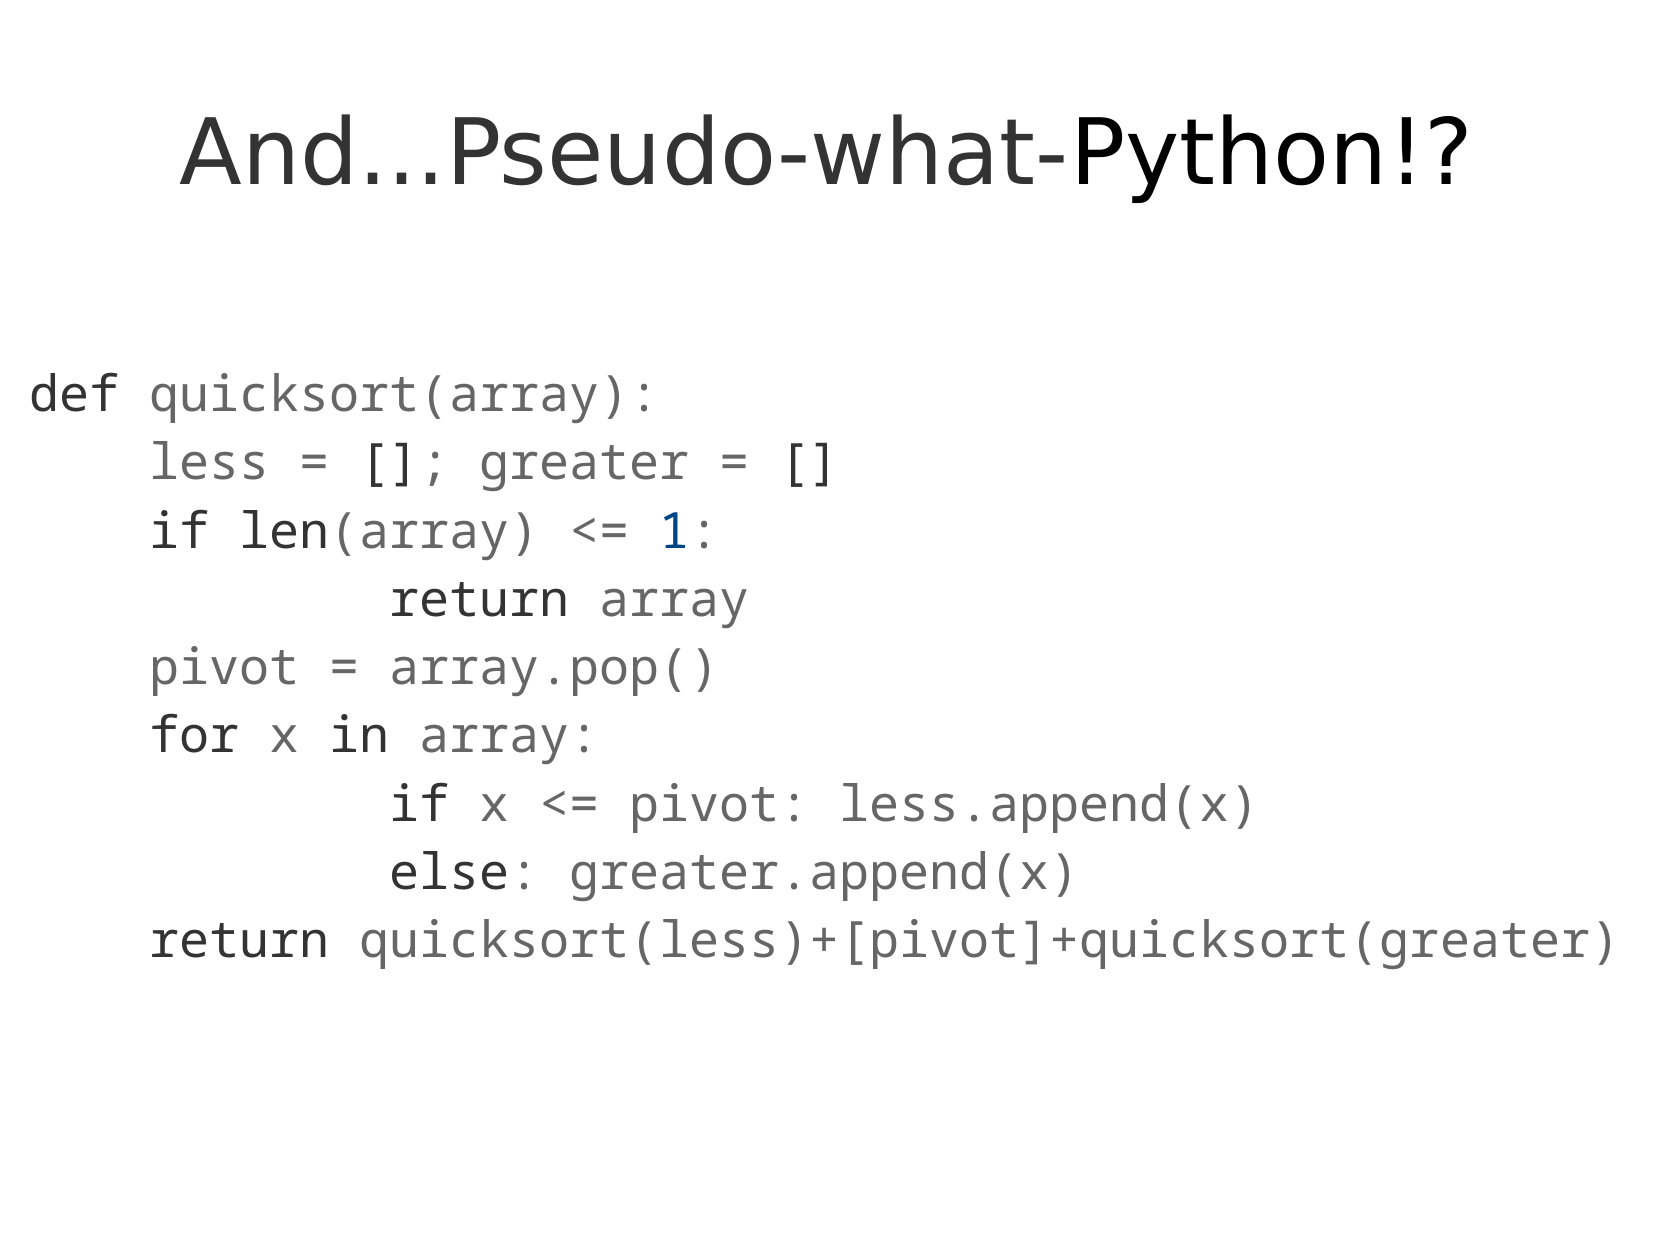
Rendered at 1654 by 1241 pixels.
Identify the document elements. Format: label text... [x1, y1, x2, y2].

title And...Pseudo-what-Python!? [82, 49, 1571, 257]
subtitle def quicksort(array): less = []; greater = [] if len(array) <= 1: return array pivot = array.pop() for x in array: if x <= pivot: less.append(x) else: greater.append(x) return quicksort(less)+[pivot]+quicksort(greater) [29, 297, 1654, 1102]
